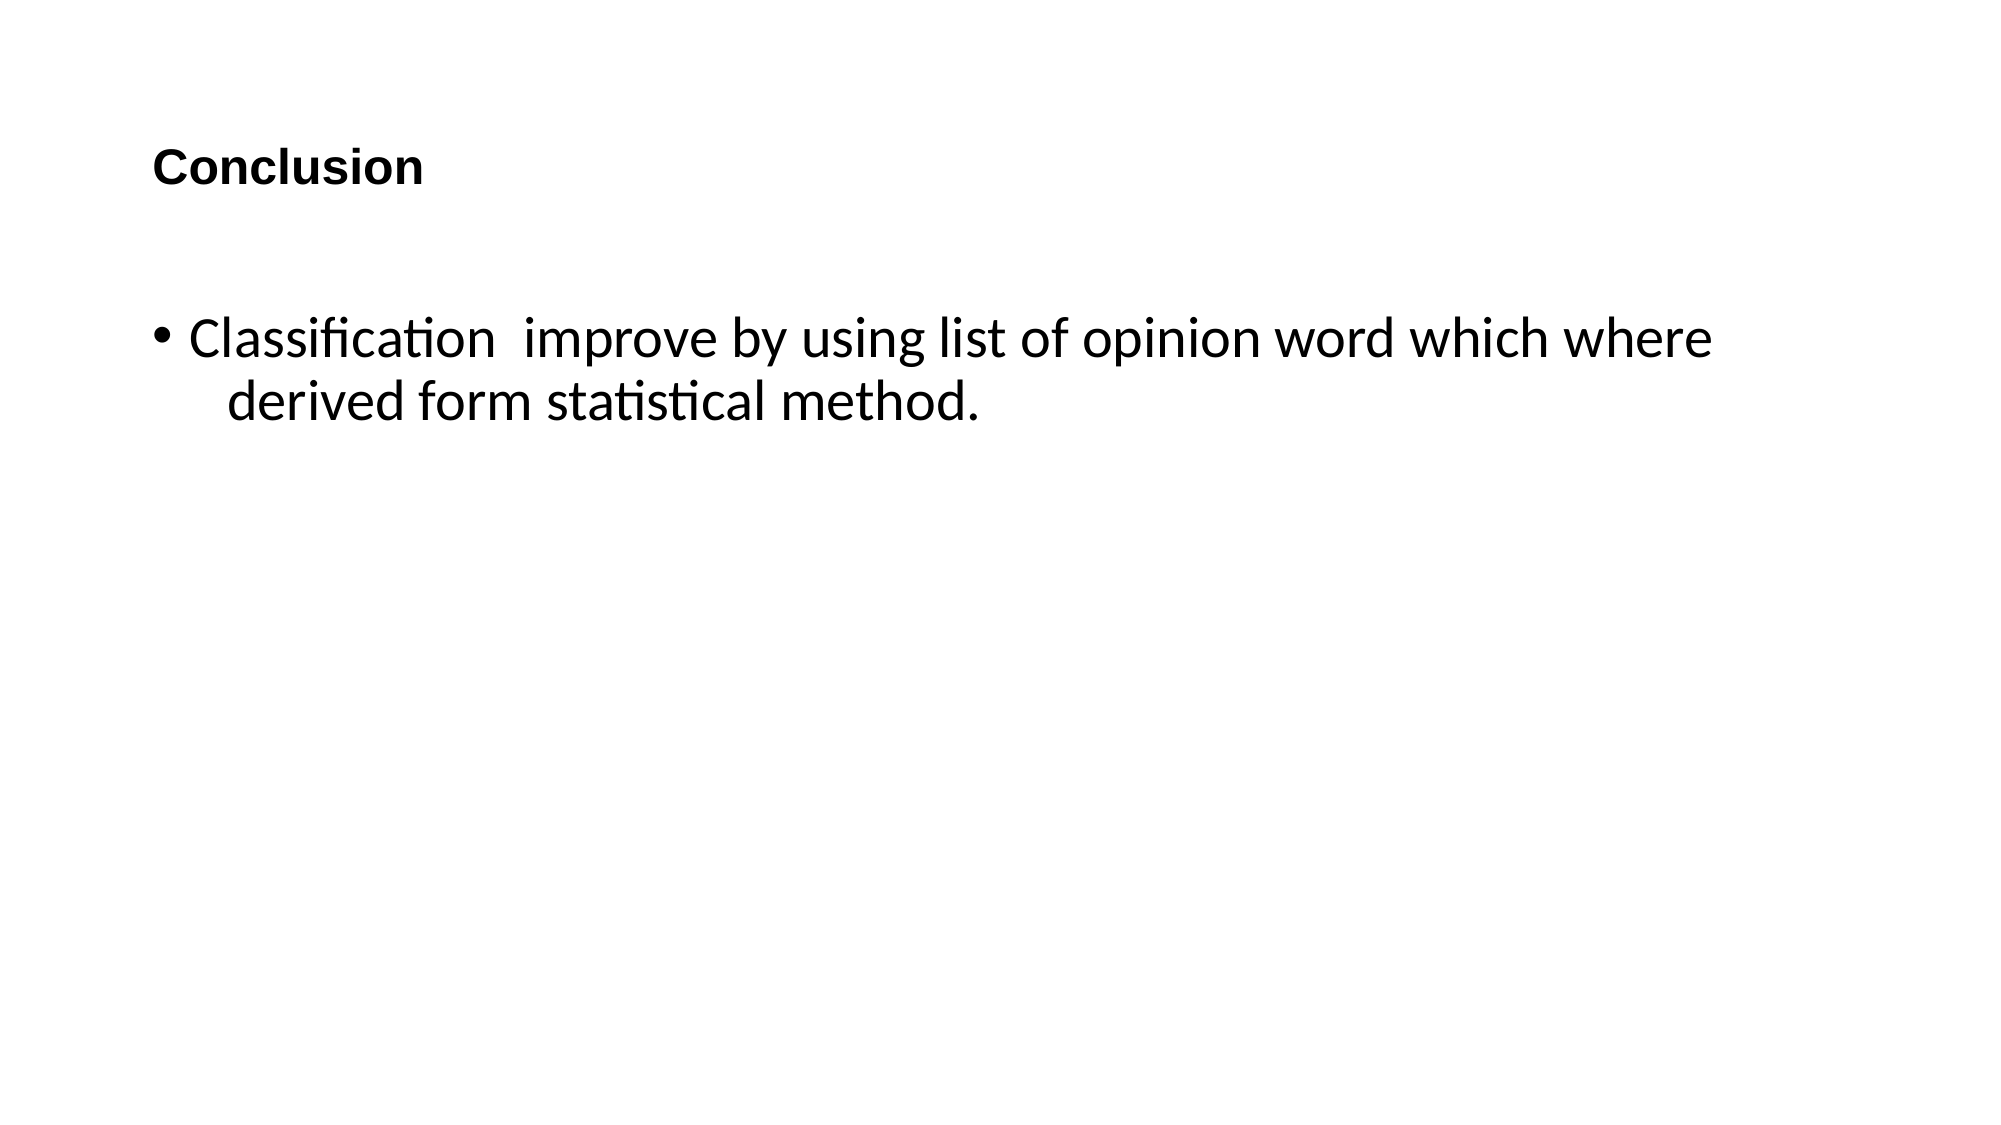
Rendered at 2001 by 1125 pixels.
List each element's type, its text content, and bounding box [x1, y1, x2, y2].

title Conclusion [137, 59, 1863, 278]
list Classification improve by using list of opinion word which where derived form statistical method. [137, 299, 1863, 1014]
